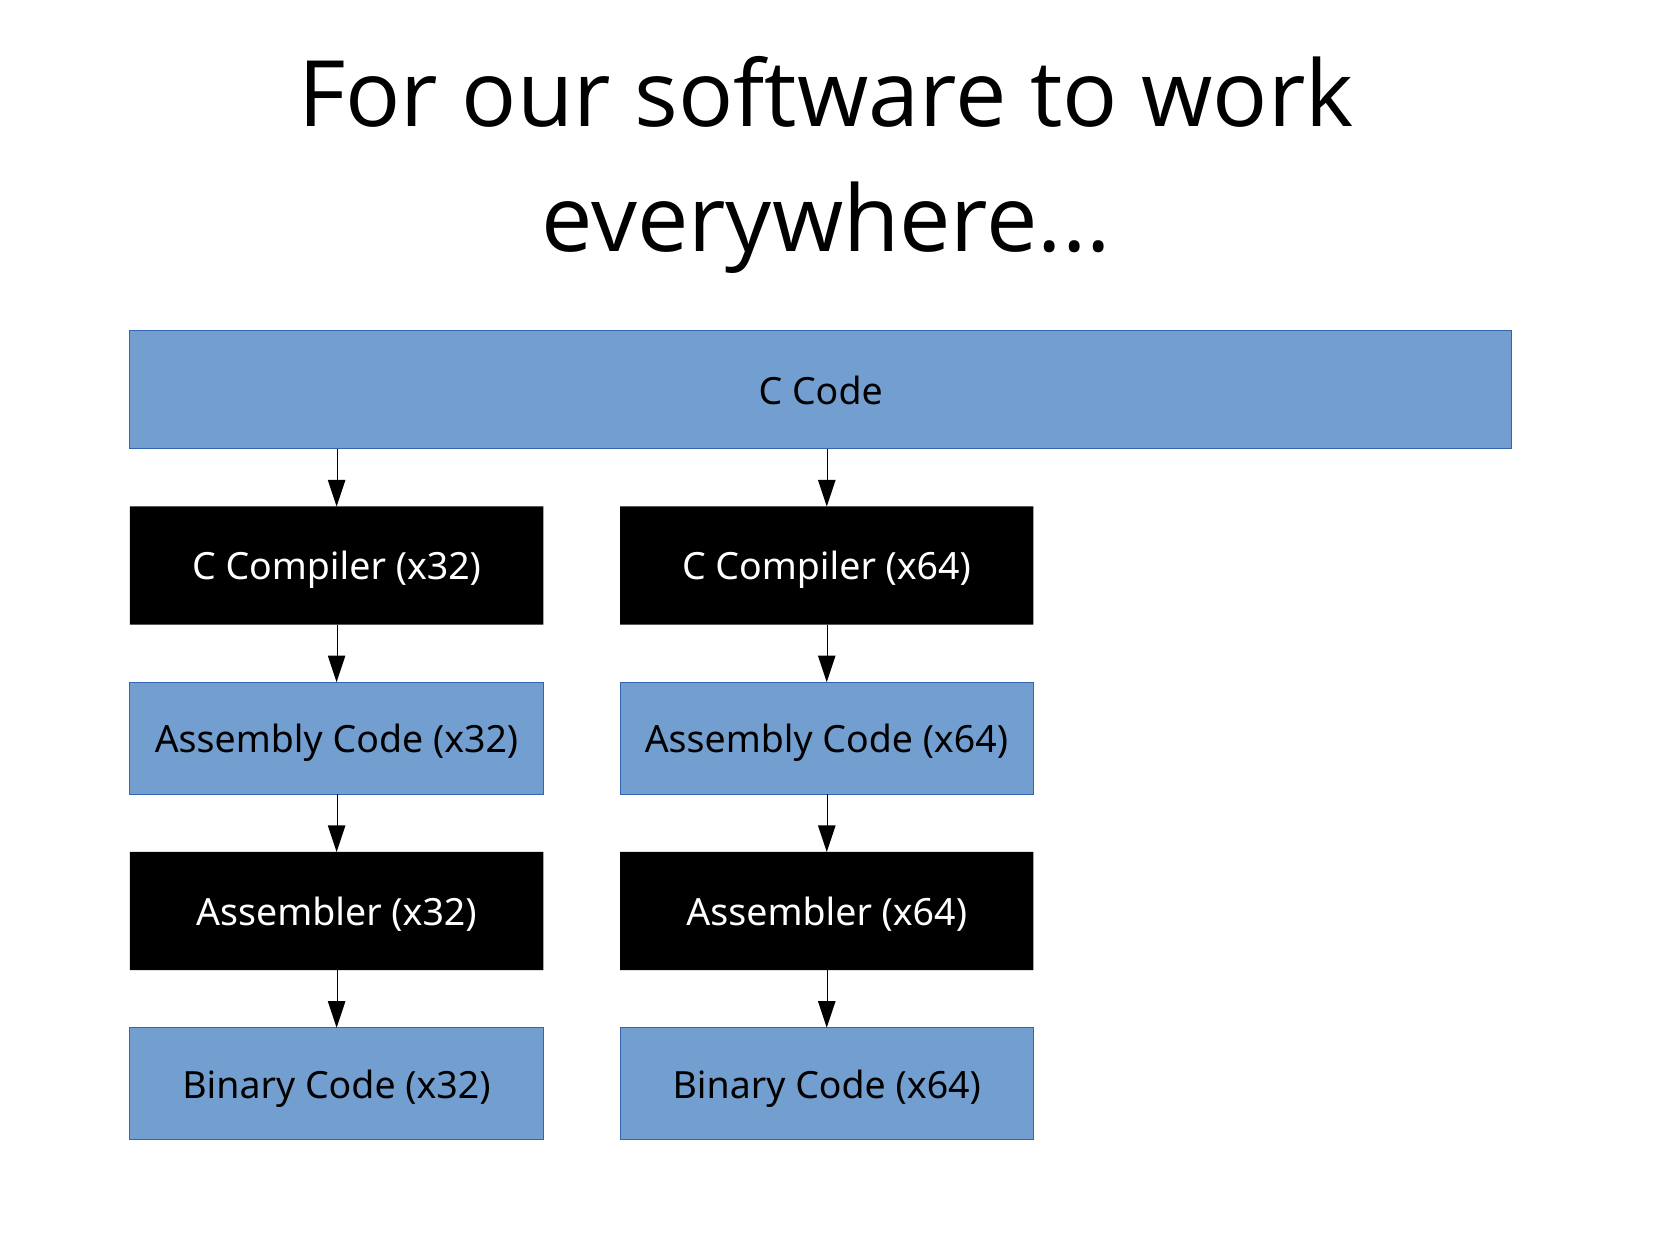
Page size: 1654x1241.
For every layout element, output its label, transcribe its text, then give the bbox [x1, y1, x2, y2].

text_box Binary Code (x64) [620, 1027, 1034, 1140]
text_box C Compiler (x64) [620, 506, 1034, 625]
text_box Assembly Code (x32) [129, 682, 544, 795]
text_box Assembler (x64) [620, 851, 1034, 971]
title For our software to work everywhere... [82, 27, 1571, 279]
text_box Assembly Code (x64) [620, 682, 1034, 795]
text_box Binary Code (x32) [129, 1027, 544, 1140]
text_box Assembler (x32) [129, 851, 544, 971]
text_box C Compiler (x32) [129, 506, 544, 625]
text_box C Code [129, 330, 1512, 449]
